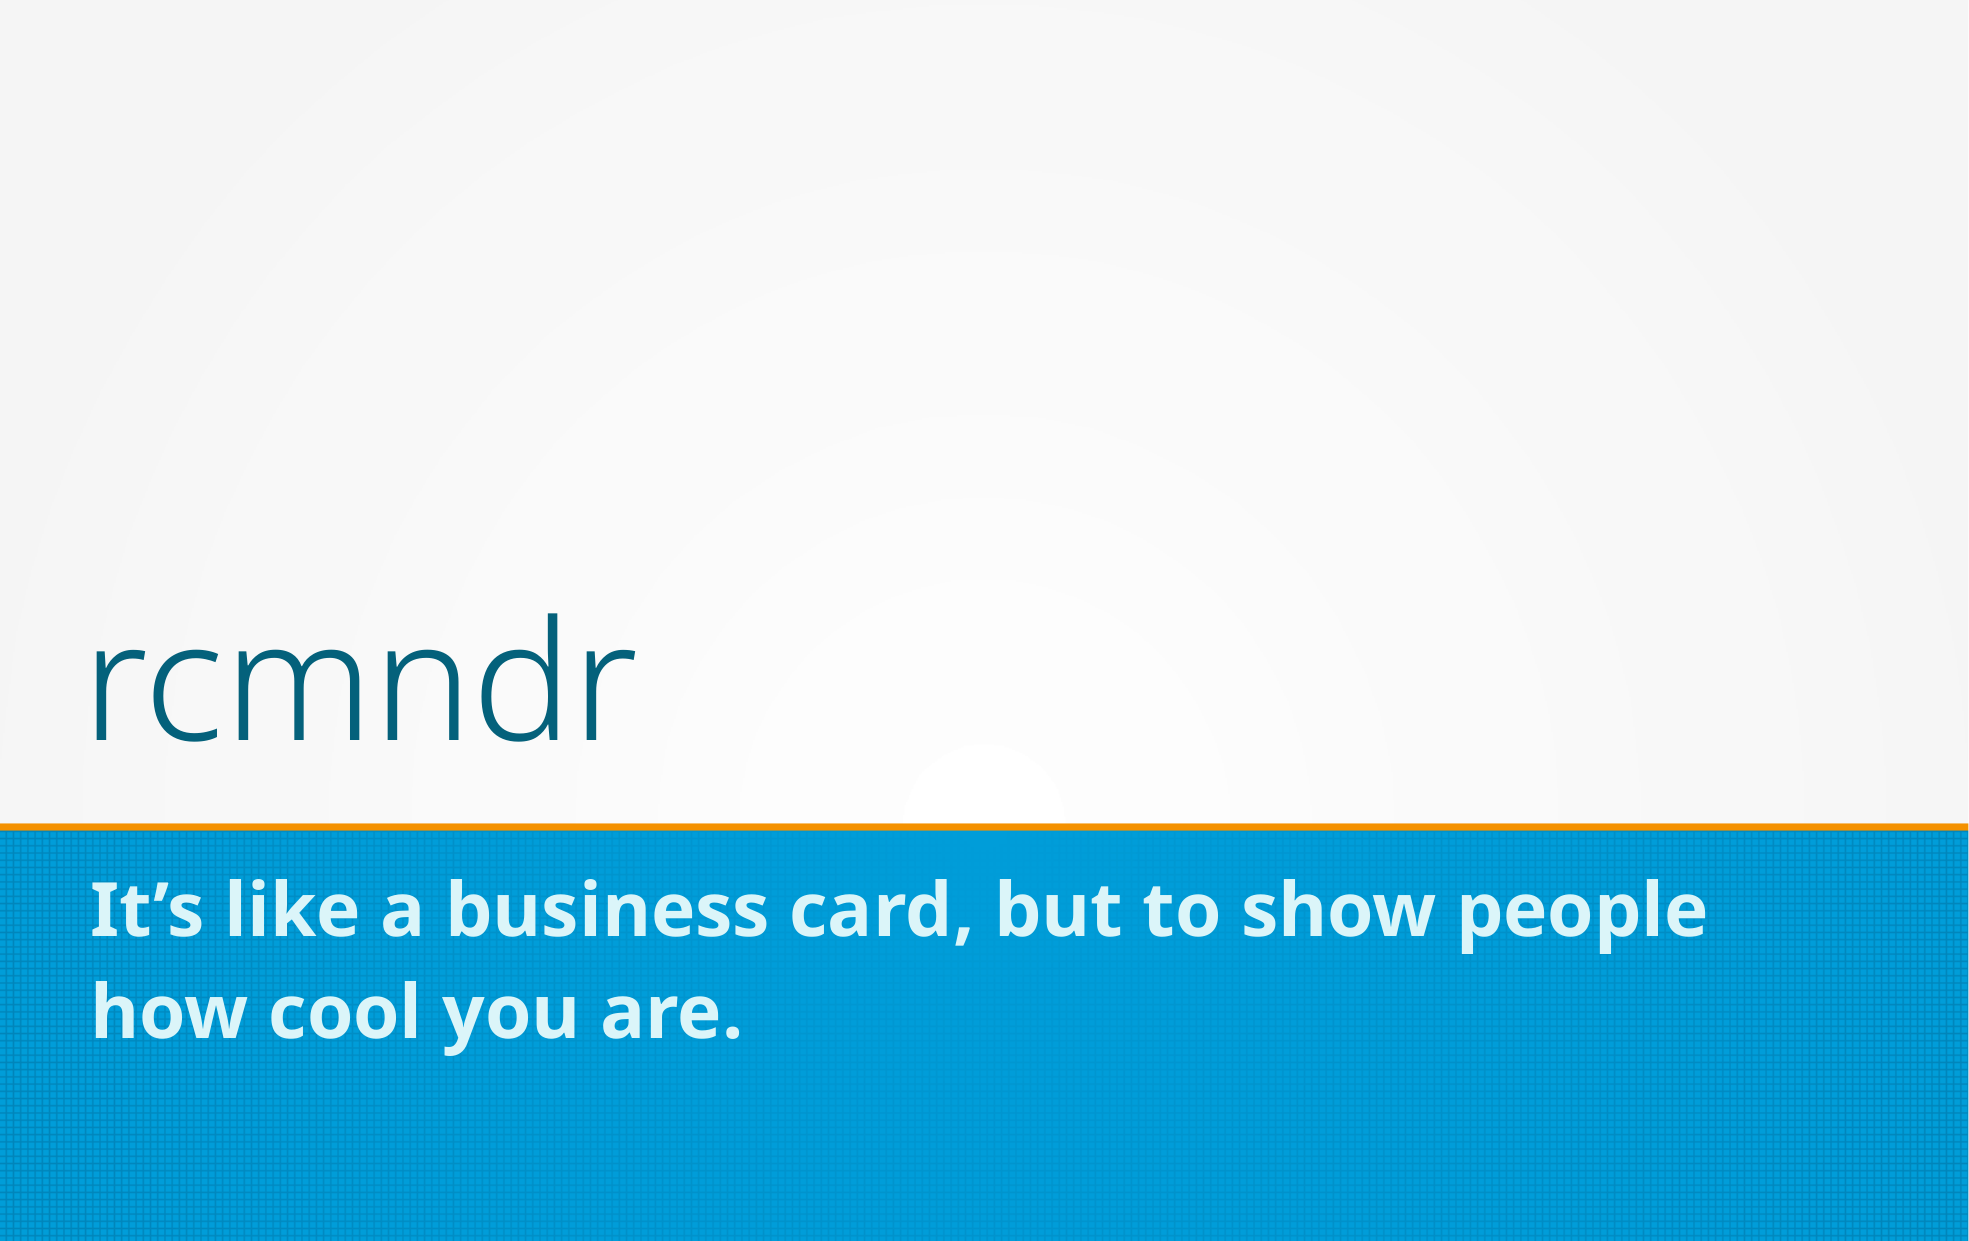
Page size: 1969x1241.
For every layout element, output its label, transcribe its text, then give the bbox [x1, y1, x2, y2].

title rcmndr [82, 59, 973, 790]
subtitle It’s like a business card, but to show people how cool you are. [90, 855, 1861, 1111]
picture [0, 0, 1969, 830]
